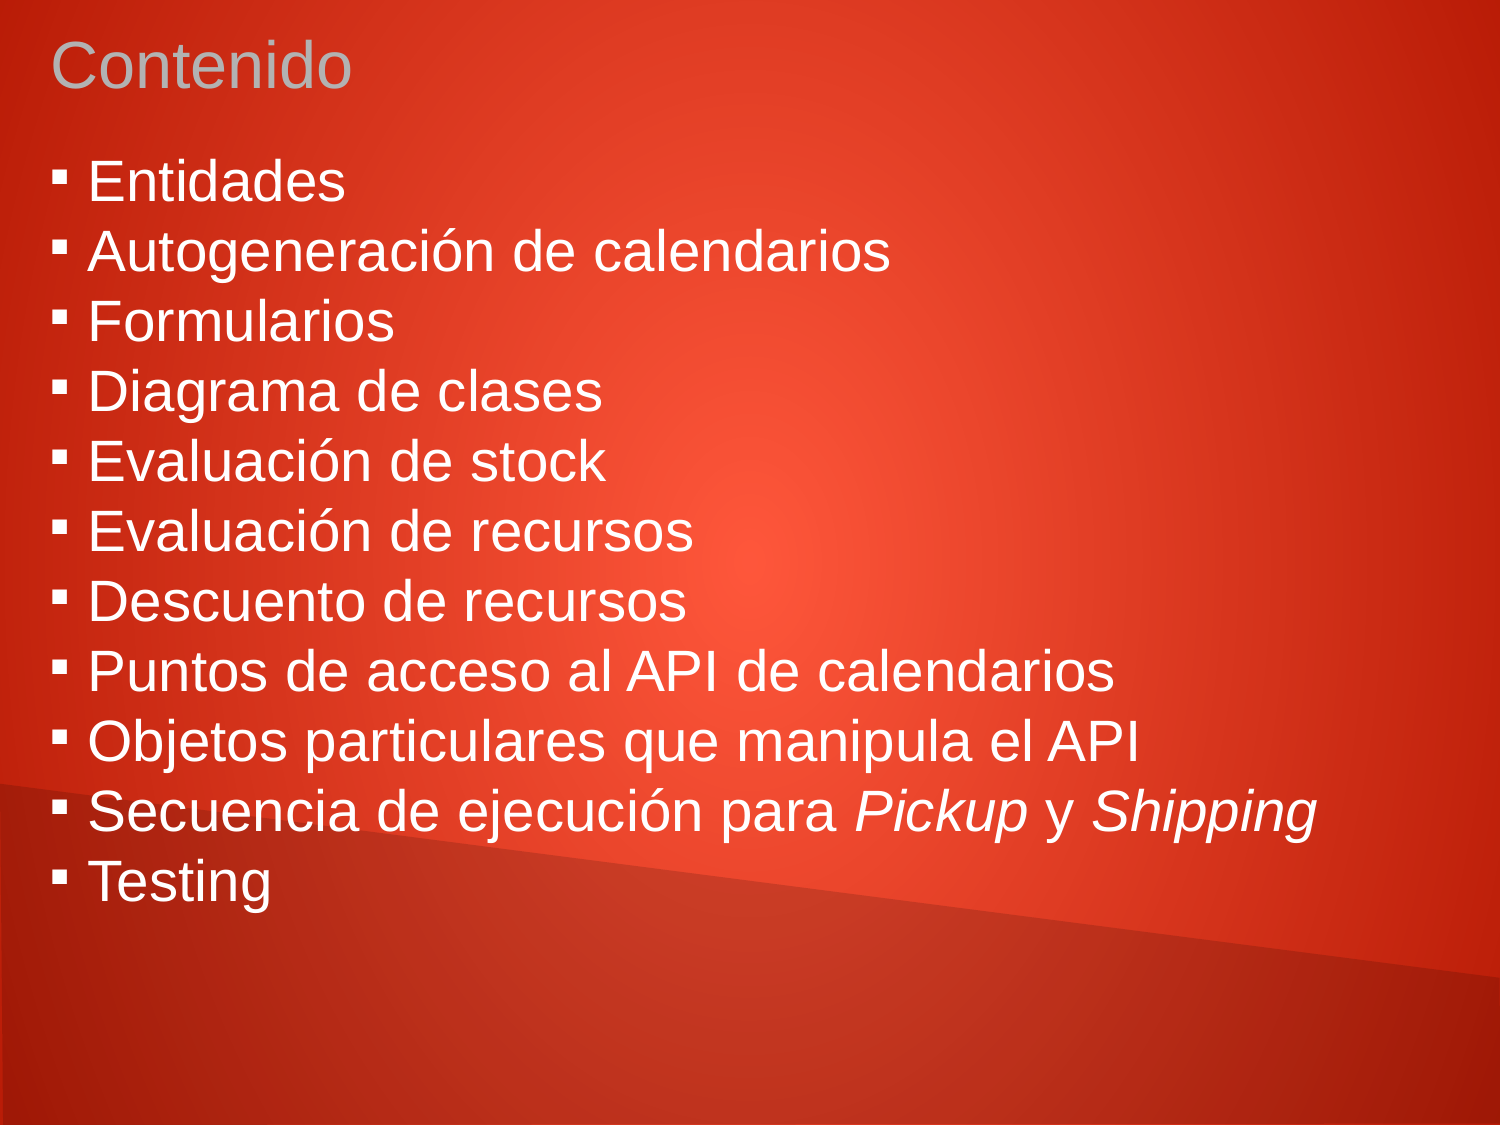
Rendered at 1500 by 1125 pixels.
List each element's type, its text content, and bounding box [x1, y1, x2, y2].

text_box Entidades Autogeneración de calendarios Formularios Diagrama de clases Evaluación de stock Evaluación de recursos Descuento de recursos Puntos de acceso al API de calendarios Objetos particulares que manipula el API Secuencia de ejecución para Pickup y Shipping Testing [37, 135, 1431, 931]
text_box Contenido [35, 11, 1386, 112]
